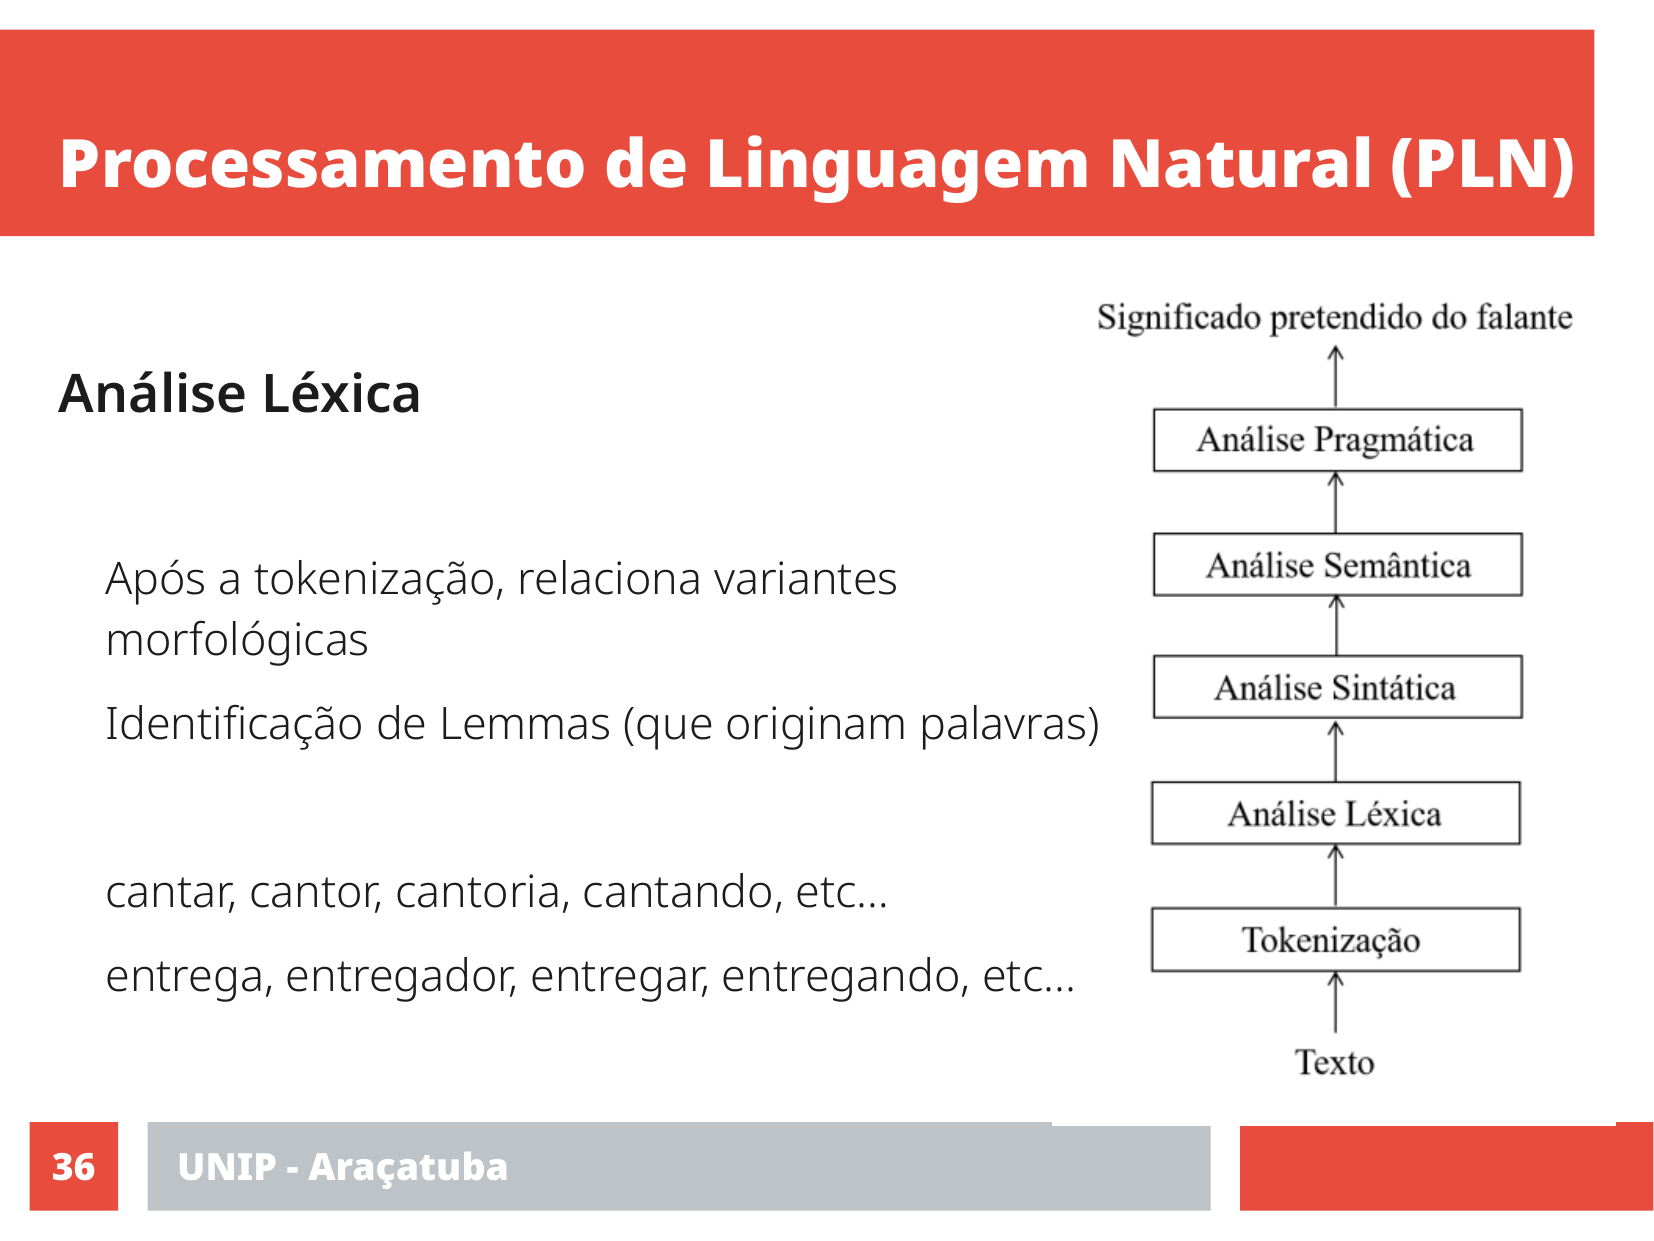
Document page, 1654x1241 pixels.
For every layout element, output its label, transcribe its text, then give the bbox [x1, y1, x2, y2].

list Análise Léxica Após a tokenização, relaciona variantes morfológicas Identificação de Lemmas (que originam palavras) cantar, cantor, cantoria, cantando, etc… entrega, entregador, entregar, entregando, etc... [59, 259, 1110, 1028]
title Processamento de Linguagem Natural (PLN) [59, 59, 1595, 207]
picture [1052, 259, 1616, 1126]
